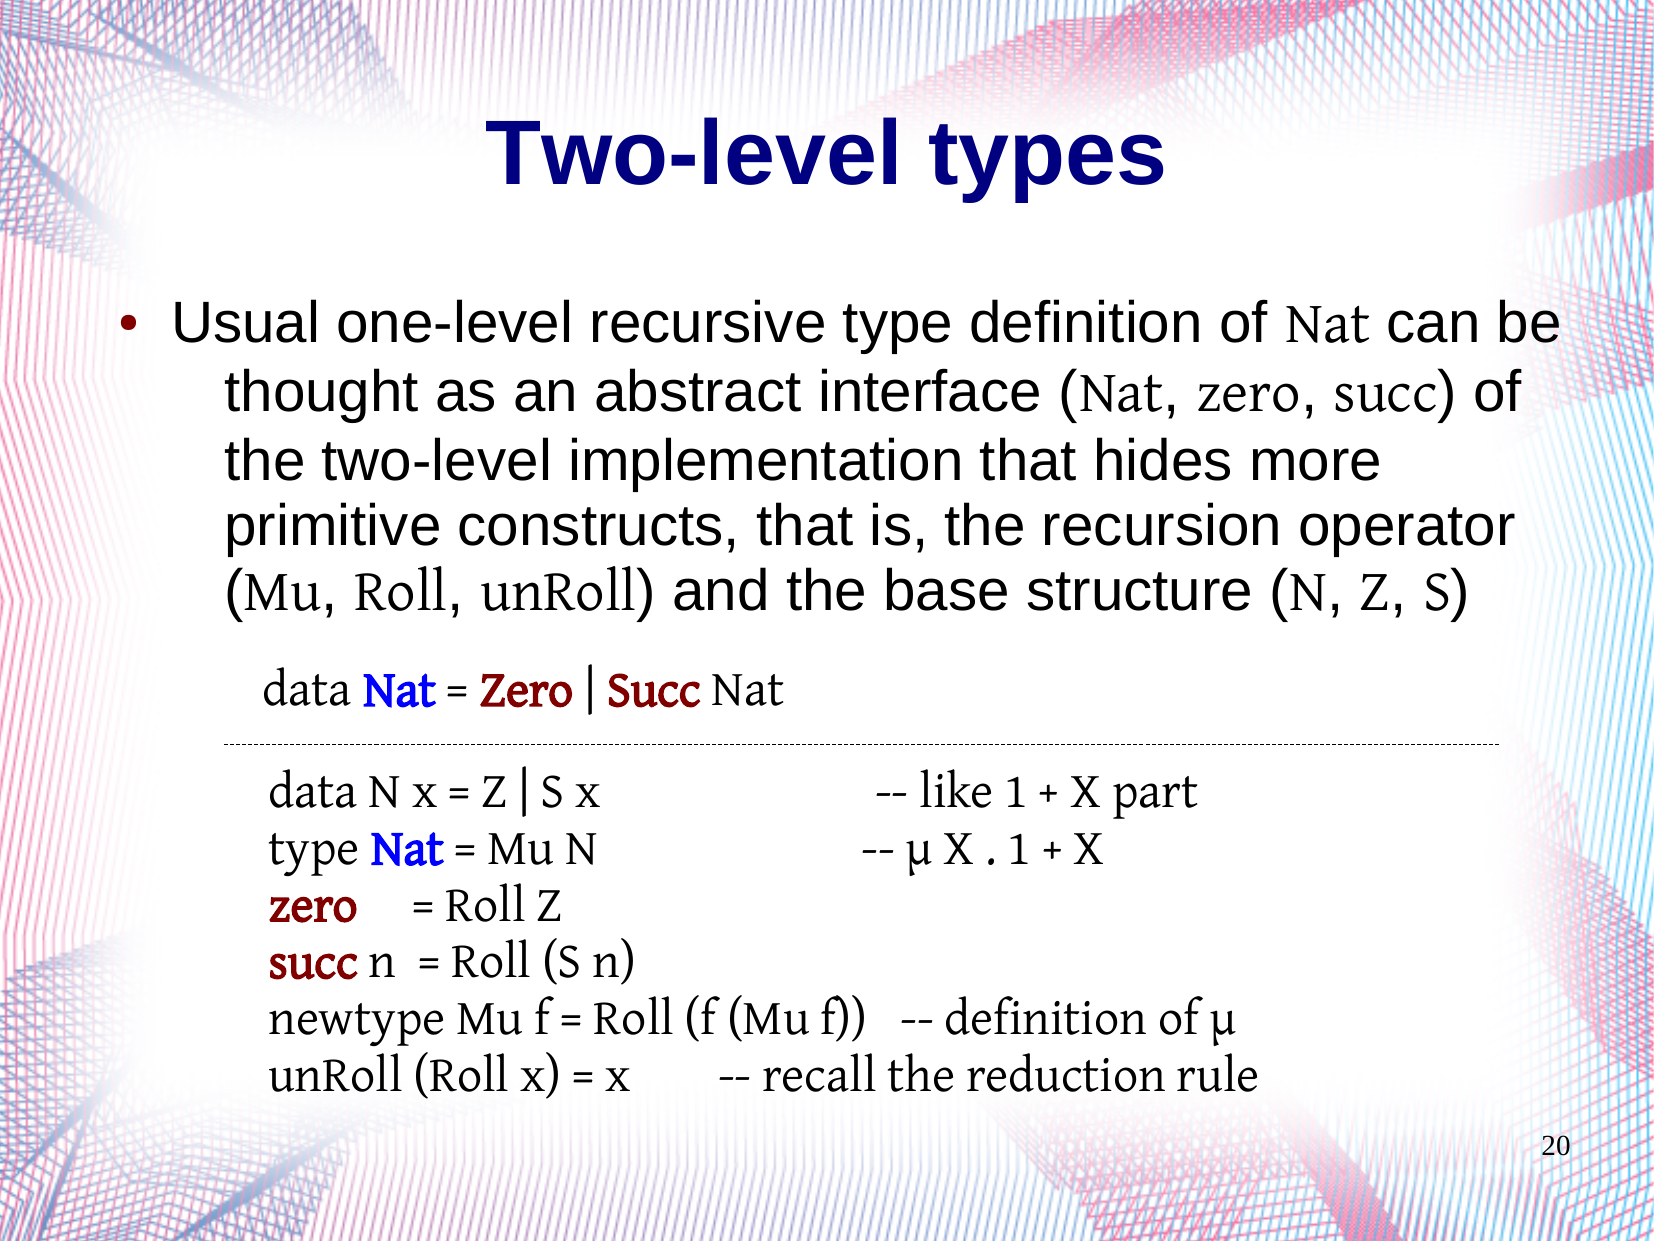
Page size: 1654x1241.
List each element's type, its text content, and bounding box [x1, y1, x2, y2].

list Usual one-level recursive type definition of Nat can be thought as an abstract interface (Nat, zero, succ) of the two-level implementation that hides more primitive constructs, that is, the recursion operator (Mu, Roll, unRoll) and the base structure (N, Z, S) [82, 290, 1571, 1109]
text_box data Nat = Zero | Succ Nat [248, 655, 1453, 728]
picture [0, 0, 1654, 1241]
title Two-level types [82, 49, 1571, 257]
text_box data N x = Z | S x -- like 1 + X part type Nat = Mu N -- μ X . 1 + X zero = Roll Z succ n = Roll (S n) newtype Mu f = Roll (f (Mu f)) -- definition of μ unRoll (Roll x) = x -- recall the reduction rule [253, 757, 1459, 1113]
